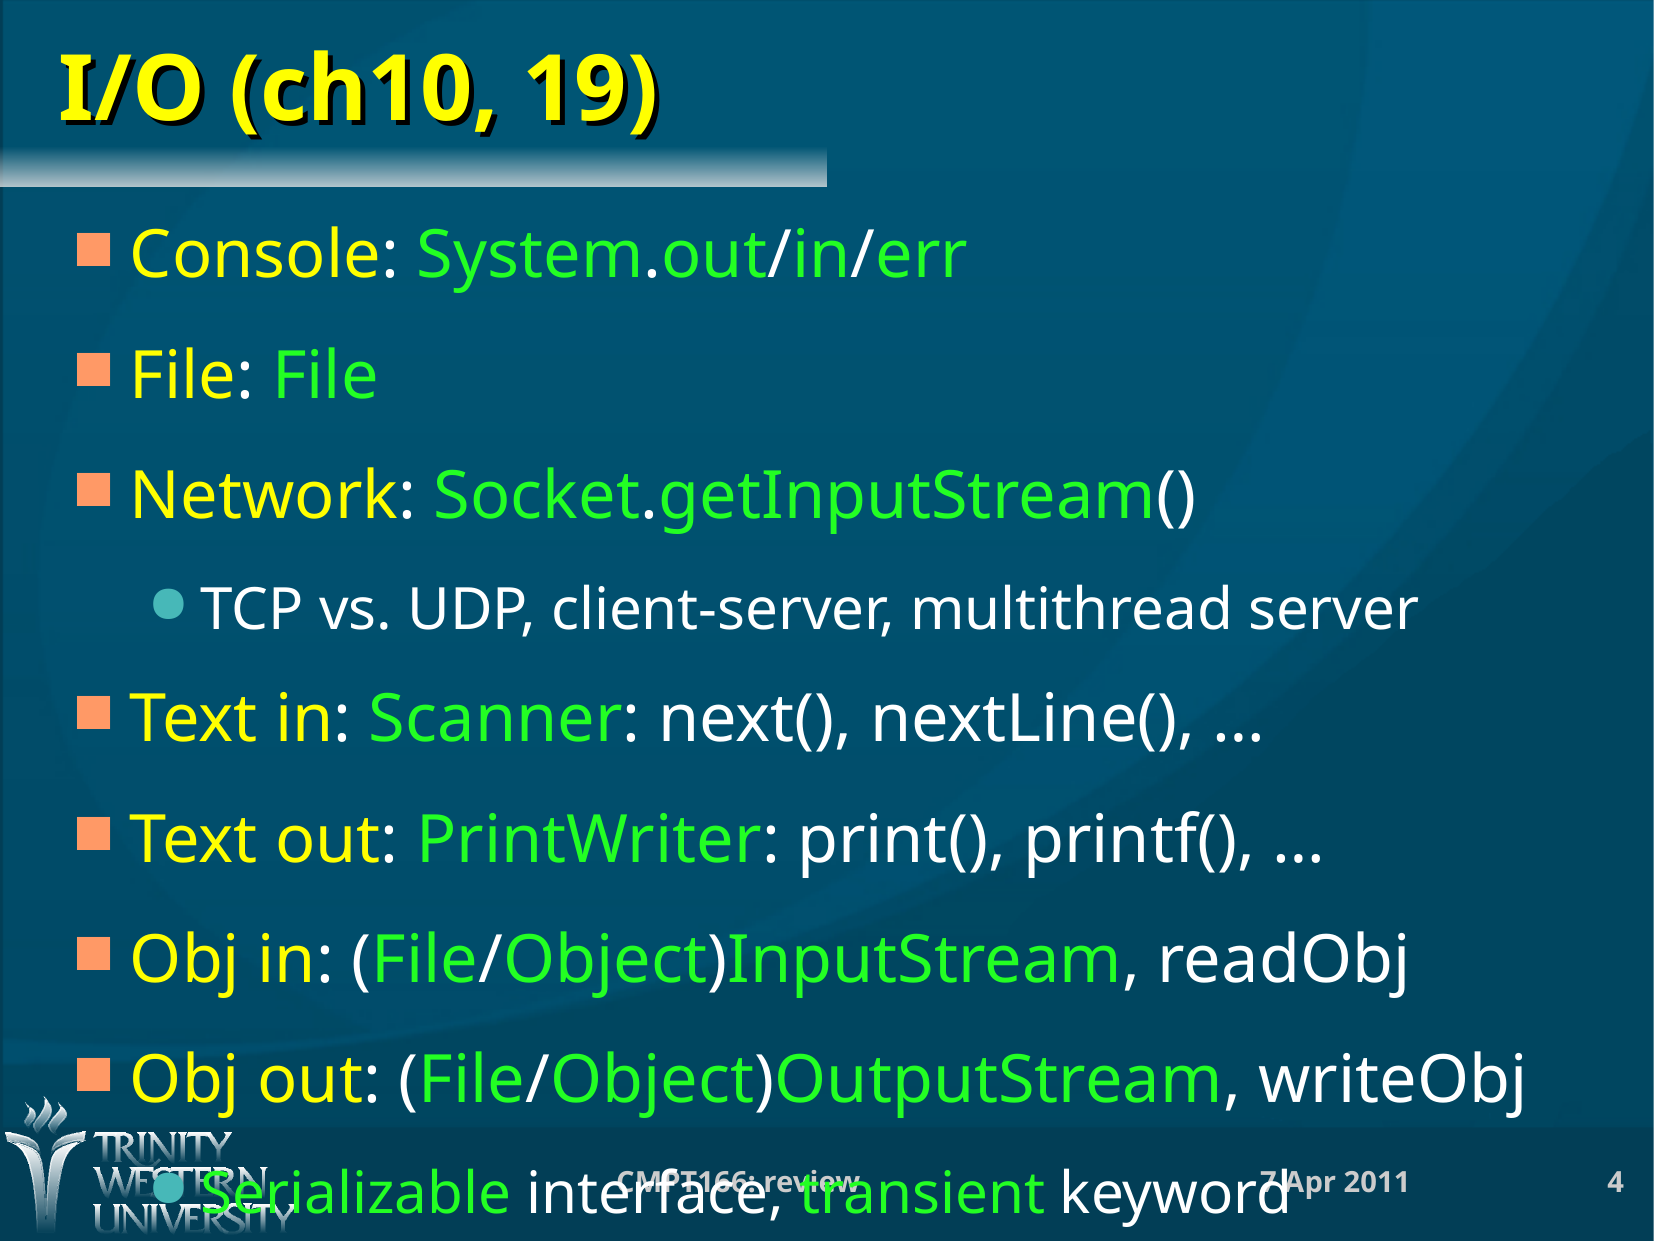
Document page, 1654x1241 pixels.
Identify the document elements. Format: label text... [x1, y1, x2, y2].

picture [38, 1227, 54, 1232]
title I/O (ch10, 19) [59, 19, 1595, 148]
list Console: System.out/in/err File: File Network: Socket.getInputStream() TCP vs. UDP, client-server, multithread server Text in: Scanner: next(), nextLine(), … Text out: PrintWriter: print(), printf(), … Obj in: (File/Object)InputStream, readObj Obj out: (File/Object)OutputStream, writeObj Serializable interface, transient keyword [59, 206, 1625, 1117]
